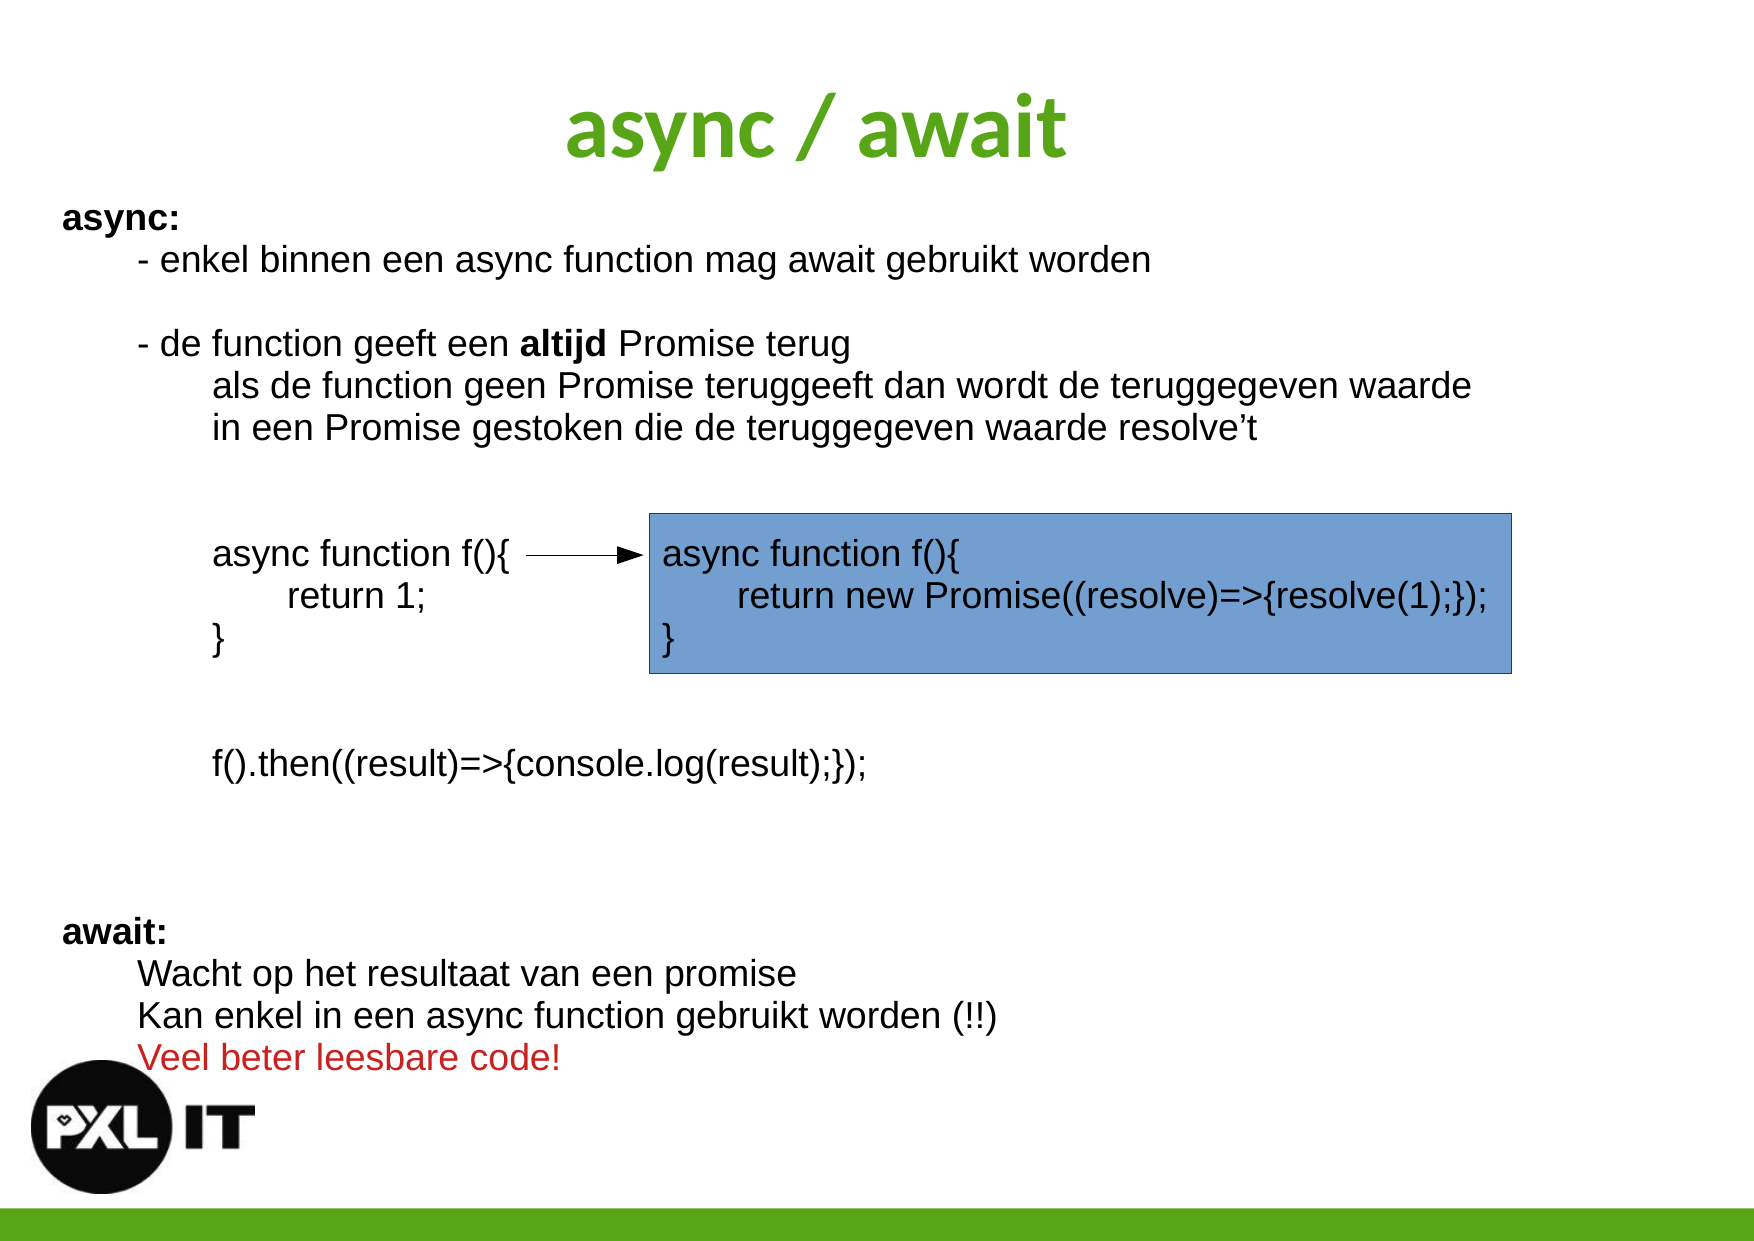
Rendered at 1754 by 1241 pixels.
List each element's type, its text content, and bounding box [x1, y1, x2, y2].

text_box async / await [0, 51, 1685, 190]
text_box async: - enkel binnen een async function mag await gebruikt worden - de function geeft een altijd Promise terug als de function geen Promise teruggeeft dan wordt de teruggegeven waarde in een Promise gestoken die de teruggegeven waarde resolve’t async function f(){ async function f(){ return 1; return new Promise((resolve)=>{resolve(1);}); } } f().then((result)=>{console.log(result);}); await: Wacht op het resultaat van een promise Kan enkel in een async function gebruikt worden (!!) Veel beter leesbare code! [47, 188, 1595, 1128]
picture [31, 1060, 255, 1194]
